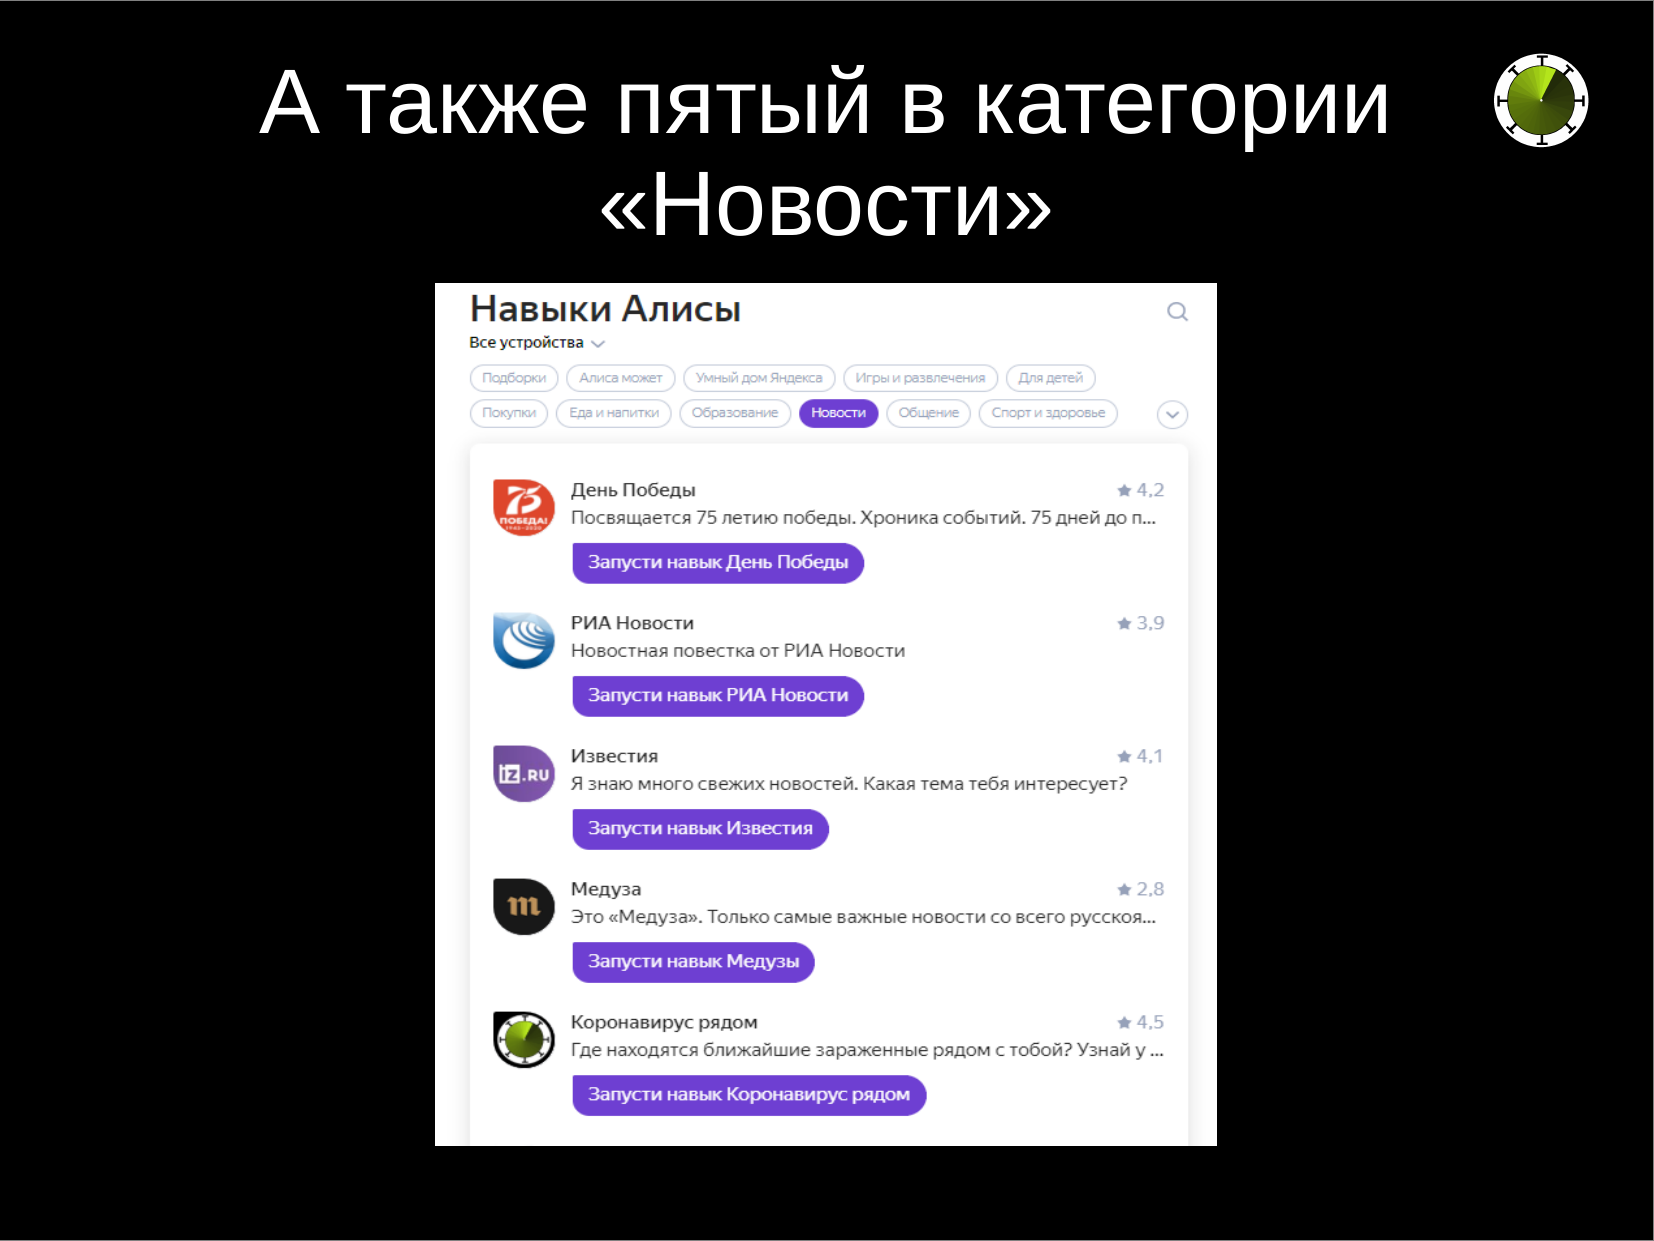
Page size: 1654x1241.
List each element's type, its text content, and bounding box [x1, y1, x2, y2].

picture [1487, 47, 1595, 154]
text_box [0, 0, 1654, 1241]
picture [435, 283, 1217, 1146]
title А также пятый в категории «Новости» [82, 49, 1571, 257]
